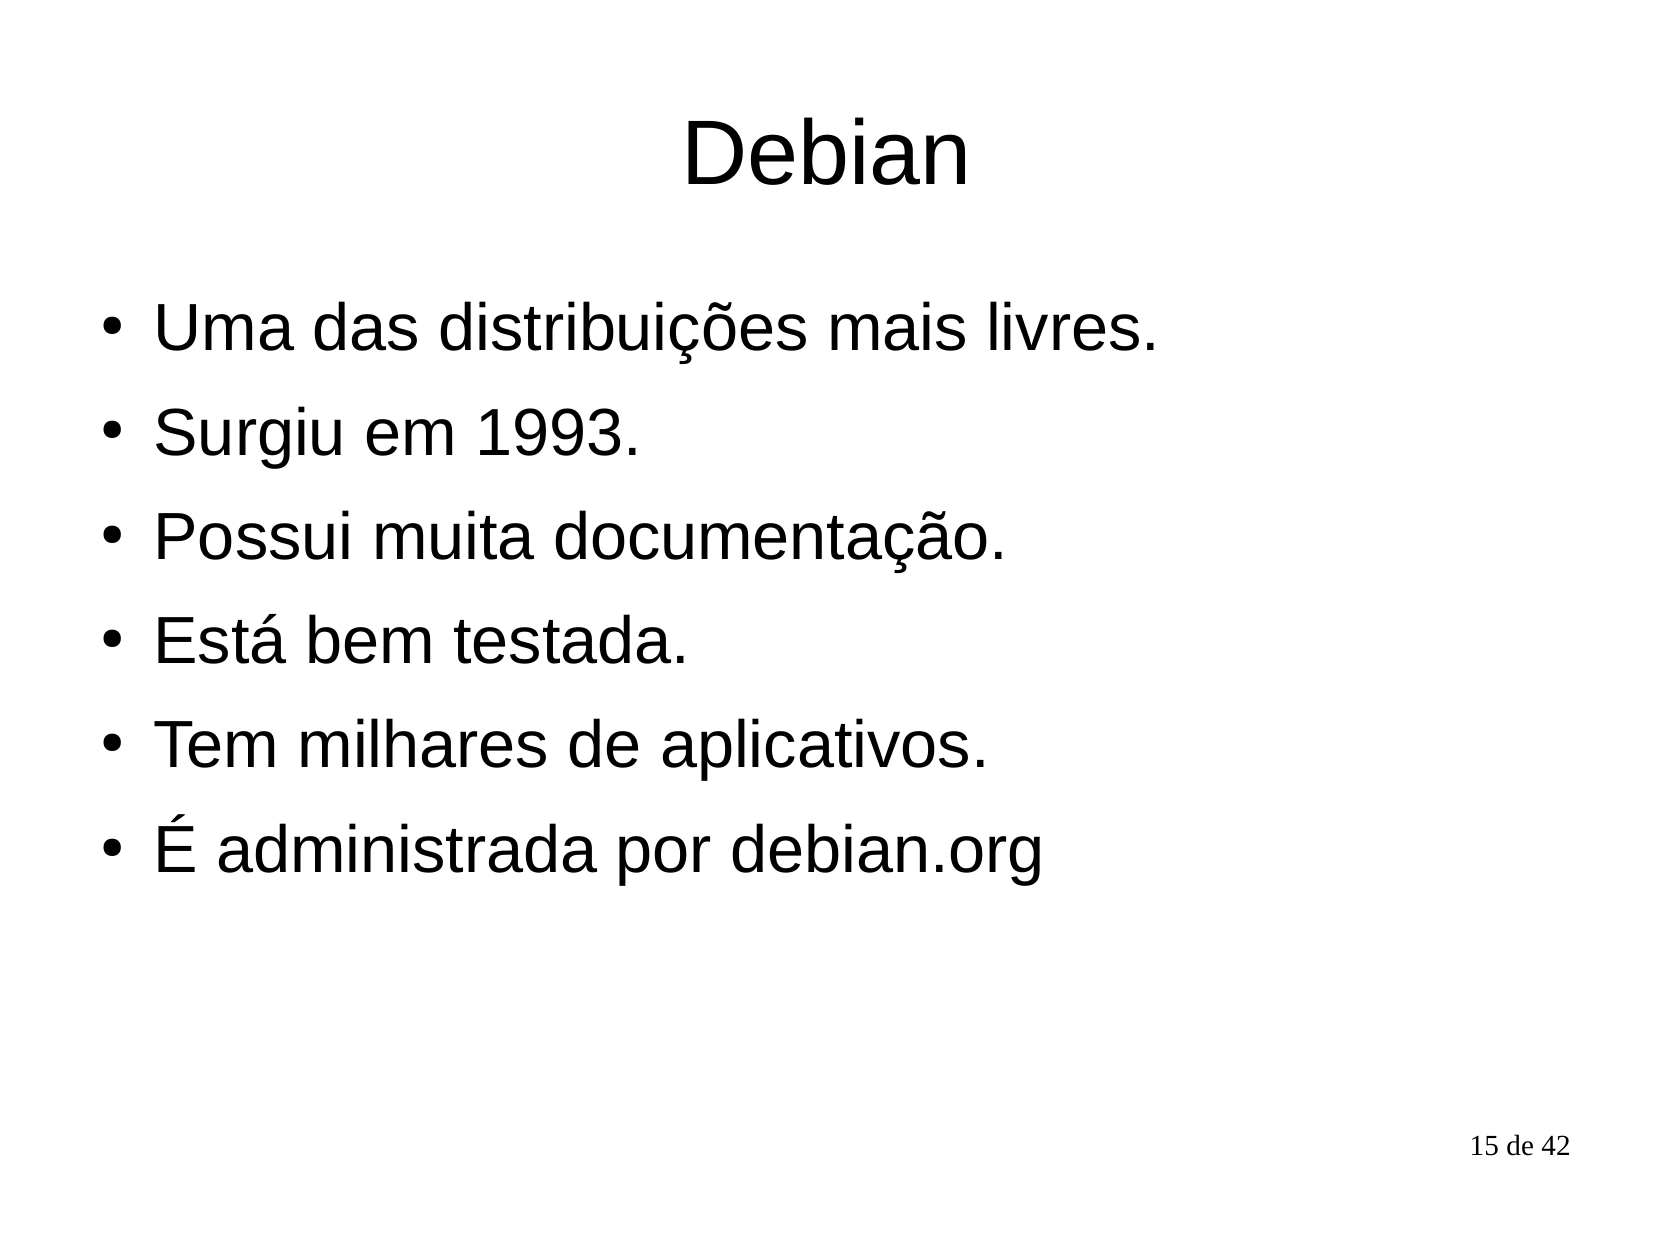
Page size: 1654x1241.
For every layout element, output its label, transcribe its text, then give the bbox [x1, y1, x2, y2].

list Uma das distribuições mais livres. Surgiu em 1993. Possui muita documentação. Está bem testada. Tem milhares de aplicativos. É administrada por debian.org [82, 290, 1571, 1010]
title Debian [82, 49, 1571, 257]
